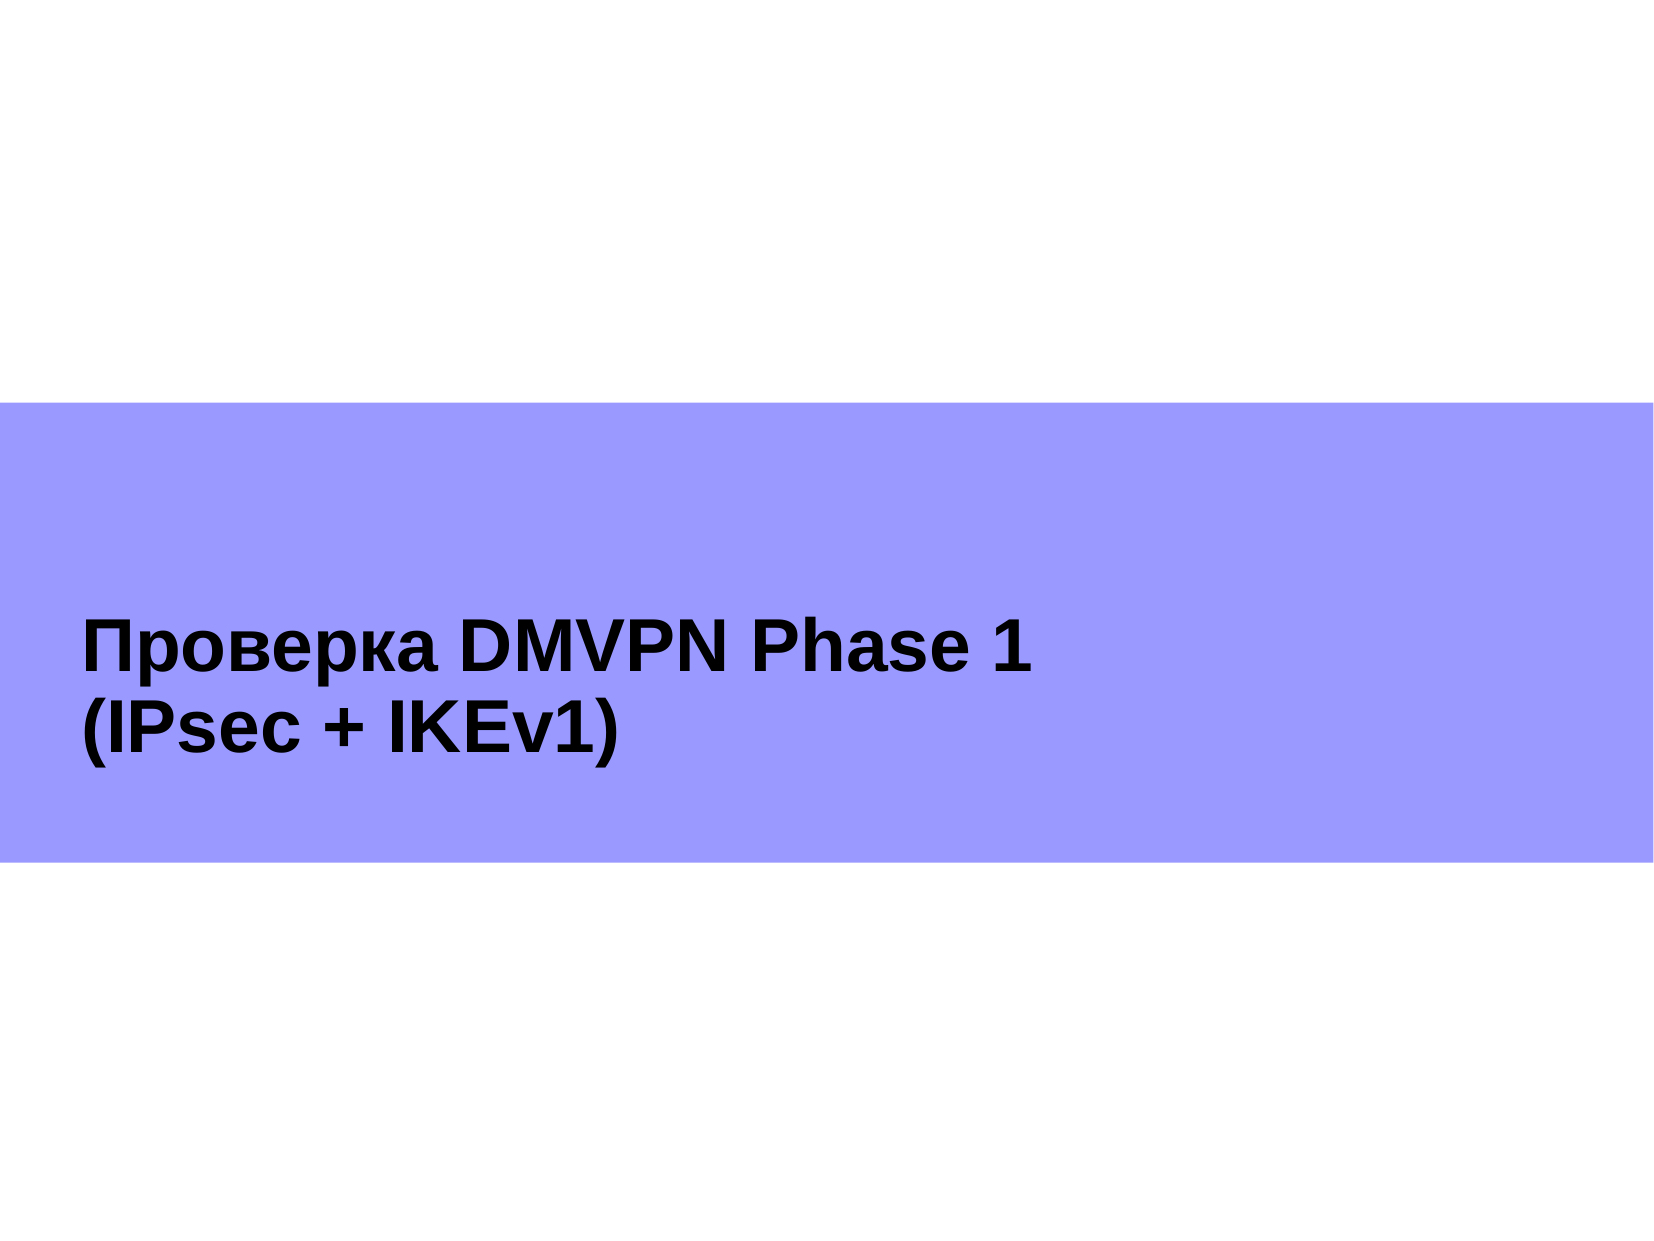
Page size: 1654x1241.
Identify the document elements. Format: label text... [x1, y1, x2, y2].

text_box Проверка DMVPN Phase 1 (IPsec + IKEv1) [67, 600, 1530, 772]
